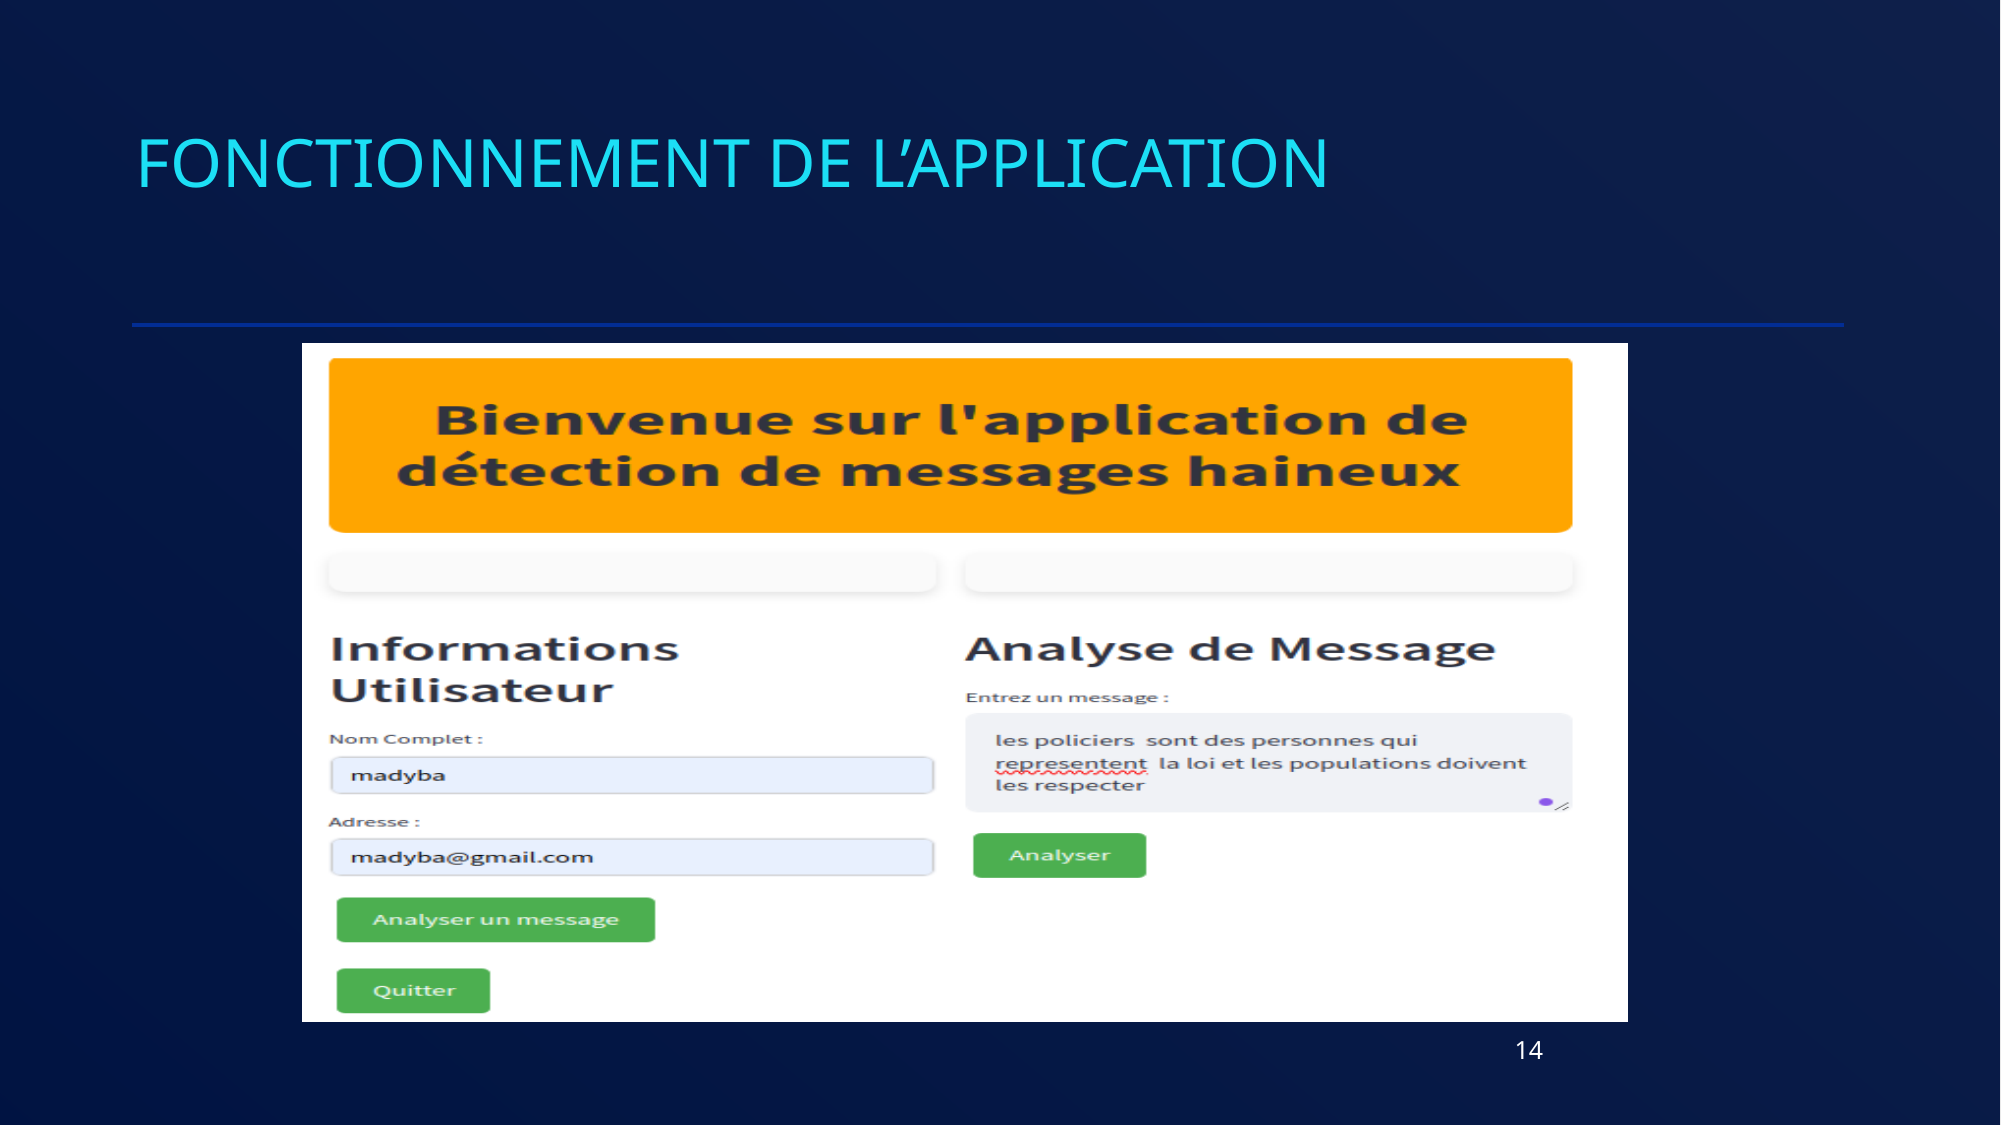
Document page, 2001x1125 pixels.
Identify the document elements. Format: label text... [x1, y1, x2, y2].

title Fonctionnement de l’application [120, 71, 1846, 289]
text_box 12 [1499, 1021, 1950, 1082]
picture [302, 343, 1628, 1022]
